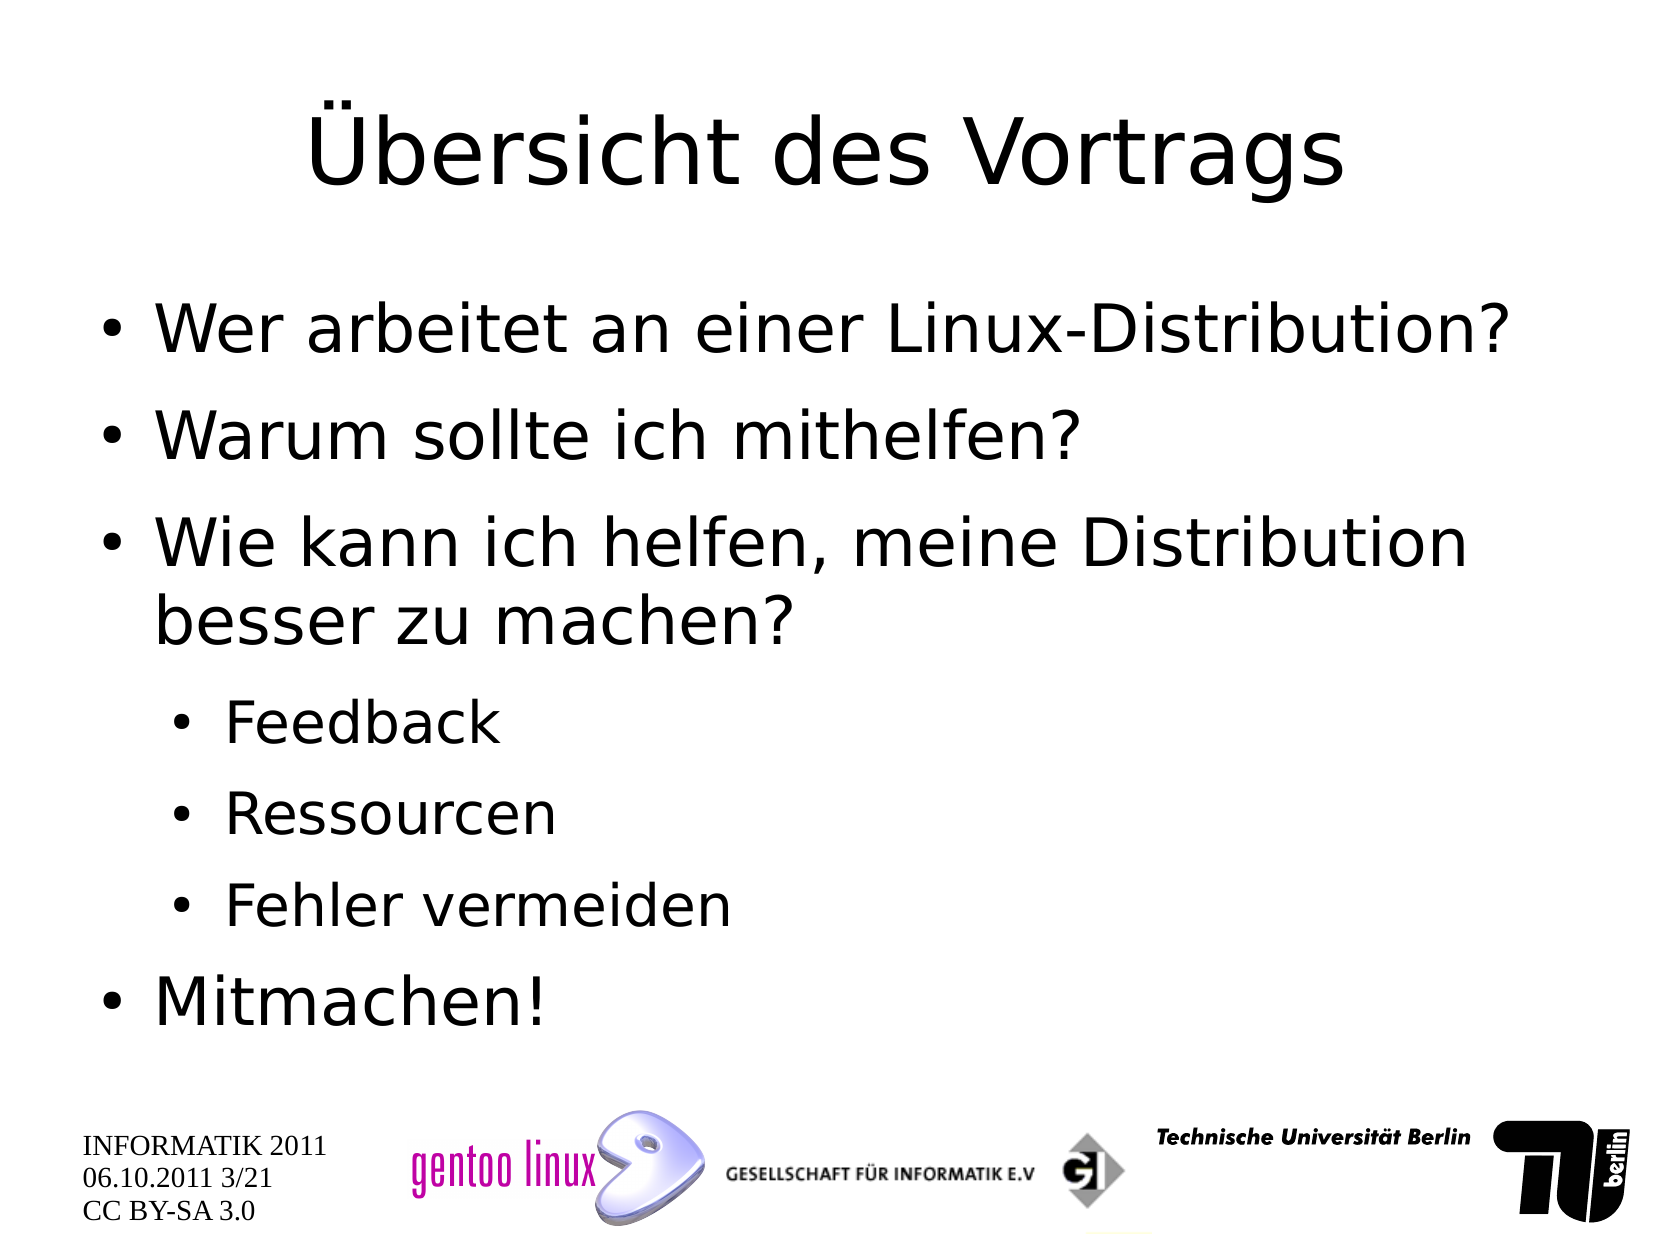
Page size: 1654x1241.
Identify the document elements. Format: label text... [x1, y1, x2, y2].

title Übersicht des Vortrags [82, 49, 1571, 257]
list Wer arbeitet an einer Linux-Distribution? Warum sollte ich mithelfen? Wie kann ich helfen, meine Distribution besser zu machen? Feedback Ressourcen Fehler vermeiden Mitmachen! [82, 290, 1571, 1109]
picture [726, 1109, 1152, 1234]
picture [407, 1109, 708, 1230]
